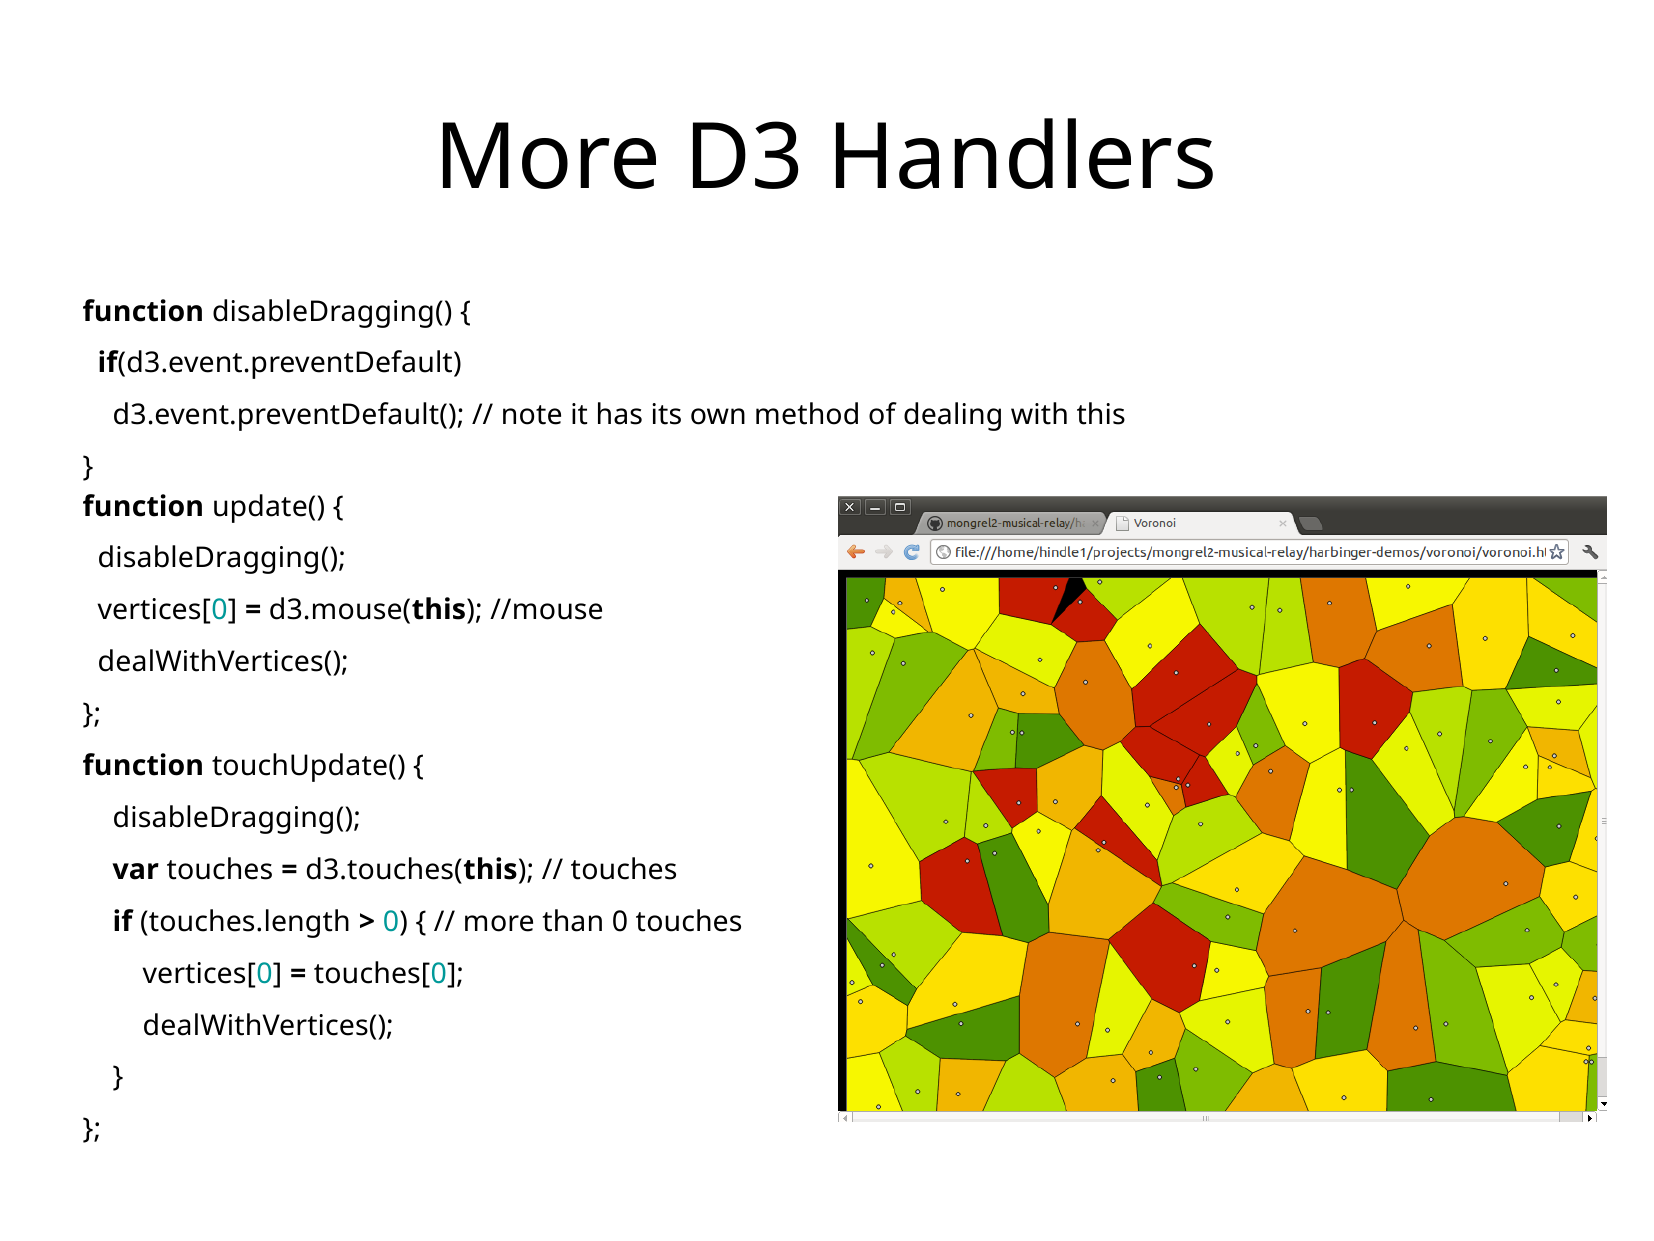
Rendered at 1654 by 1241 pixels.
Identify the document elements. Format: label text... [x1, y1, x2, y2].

title More D3 Handlers [82, 49, 1571, 257]
list function disableDragging() { if(d3.event.preventDefault) d3.event.preventDefault(); // note it has its own method of dealing with this } function update() { disableDragging(); vertices[0] = d3.mouse(this); //mouse dealWithVertices(); }; function touchUpdate() { disableDragging(); var touches = d3.touches(this); // touches if (touches.length > 0) { // more than 0 touches vertices[0] = touches[0]; dealWithVertices(); } }; [82, 290, 1538, 1158]
picture [838, 496, 1607, 1123]
